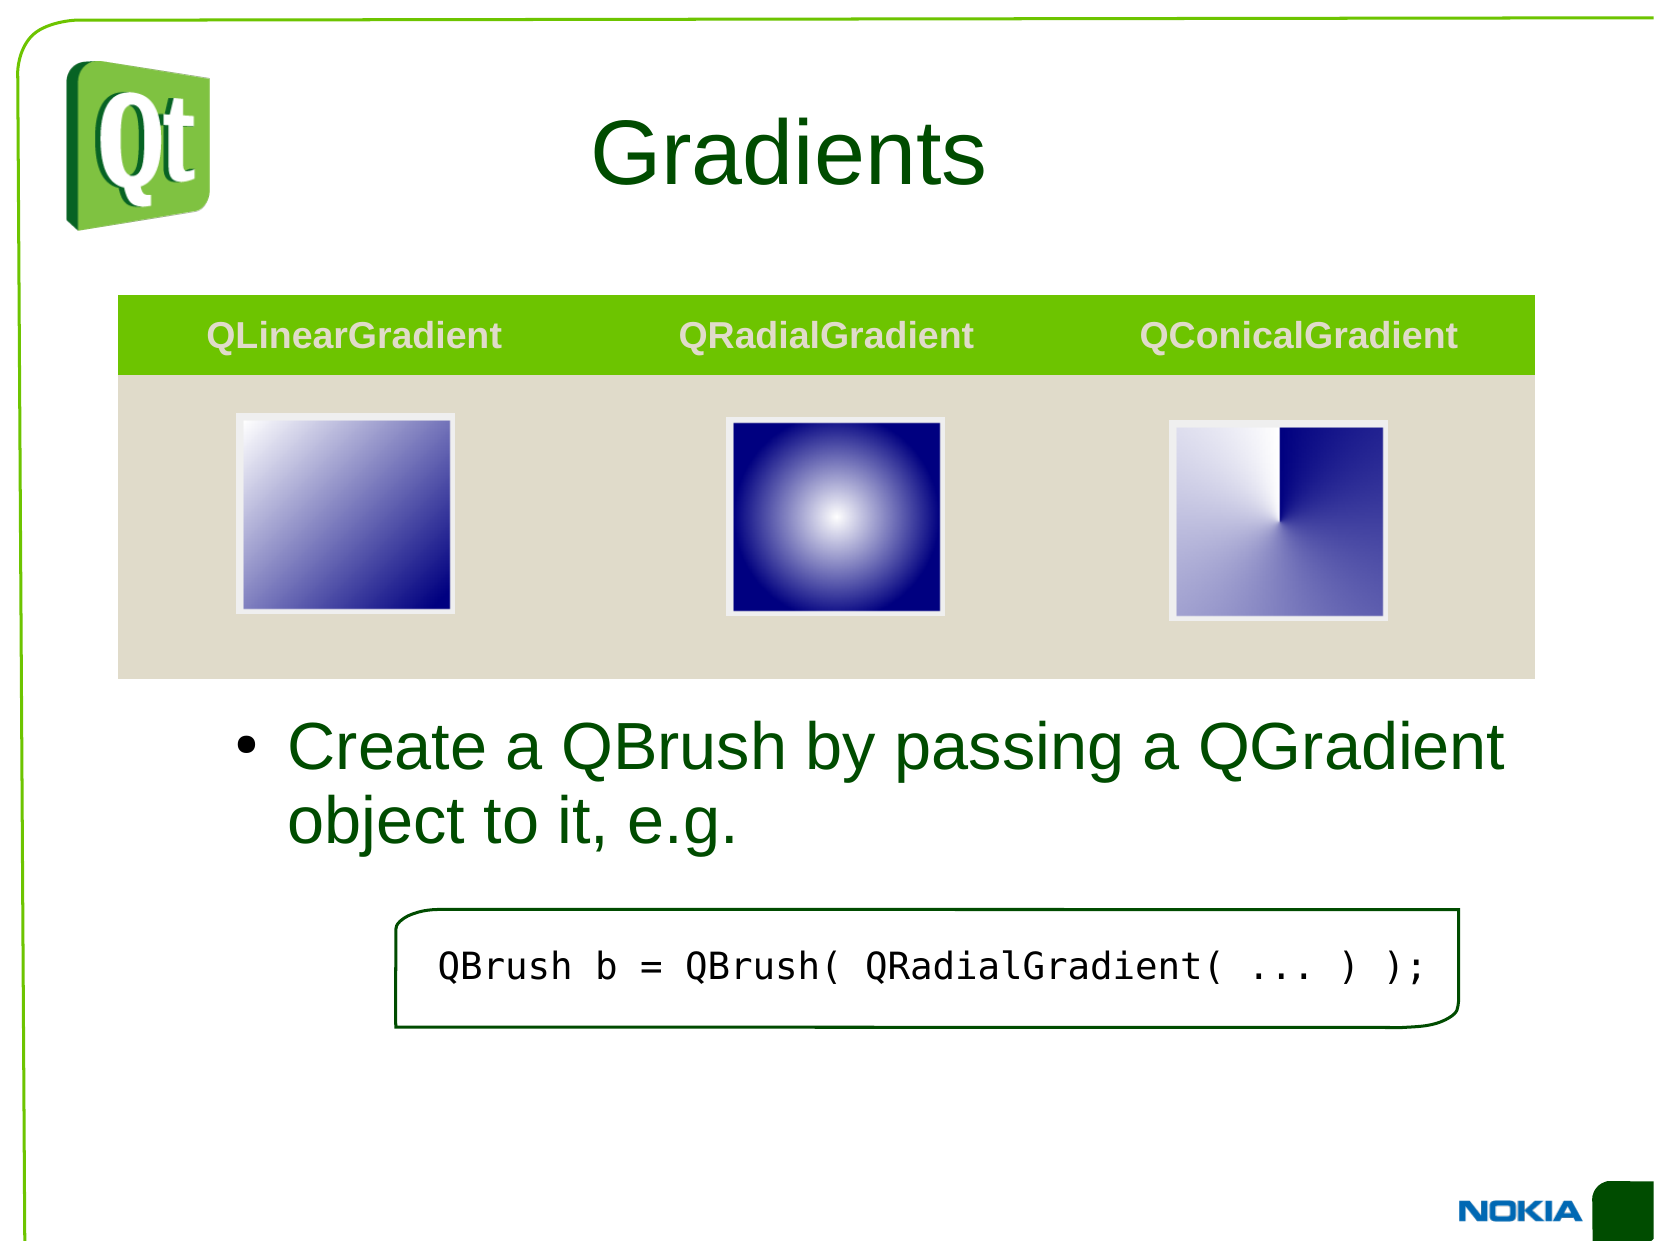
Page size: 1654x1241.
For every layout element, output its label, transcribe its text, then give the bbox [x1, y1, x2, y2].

picture [1459, 1200, 1583, 1222]
picture [726, 417, 945, 616]
picture [236, 413, 455, 614]
table_header QLinearGradient [118, 295, 590, 375]
table_cell [1063, 375, 1535, 679]
picture [66, 61, 210, 231]
table_cell [118, 375, 590, 679]
table_cell [590, 375, 1063, 679]
picture [1169, 420, 1388, 621]
text_box QBrush b = QBrush( QRadialGradient( ... ) ); [422, 937, 1443, 996]
title Gradients [251, 49, 1327, 257]
table_header QRadialGradient [590, 295, 1063, 375]
table_header QConicalGradient [1063, 295, 1535, 375]
list Create a QBrush by passing a QGradient object to it, e.g. [216, 708, 1536, 1123]
